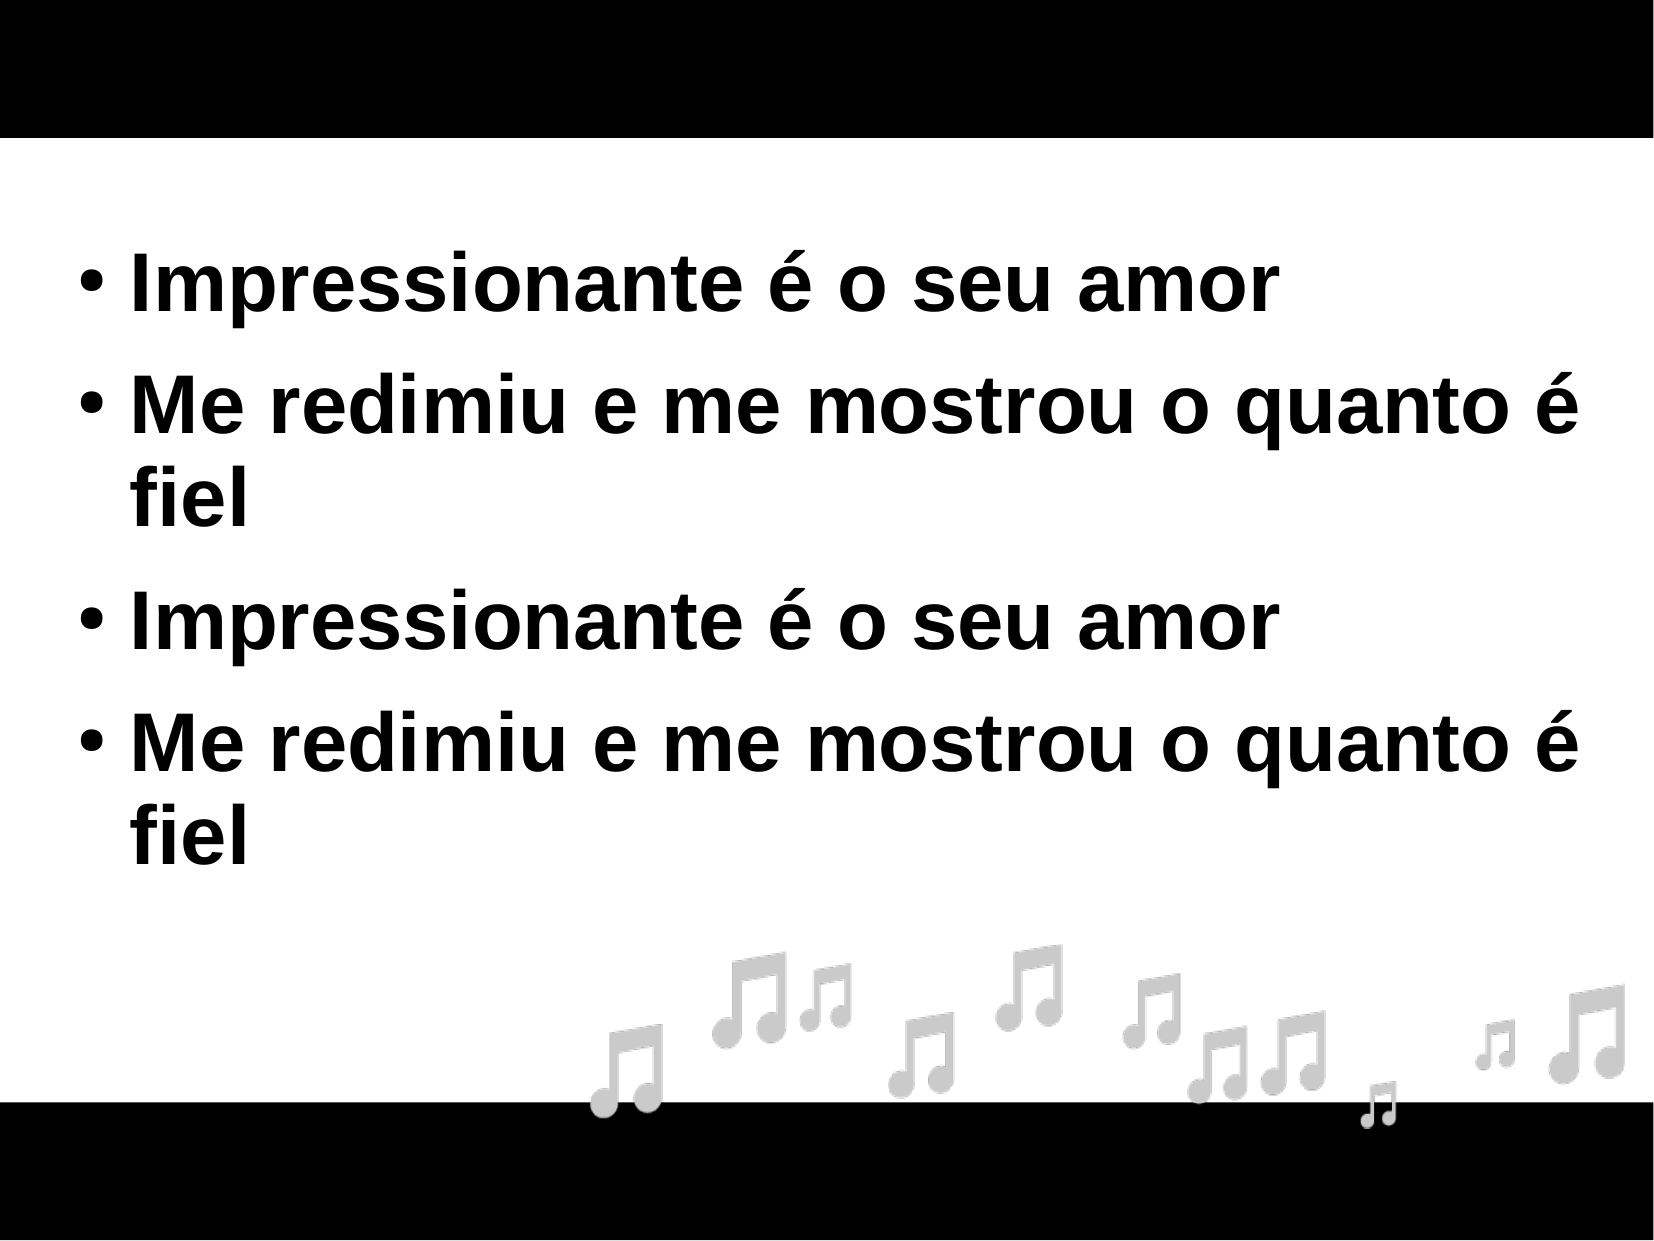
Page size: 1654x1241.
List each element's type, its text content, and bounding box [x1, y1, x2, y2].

list Impressionante é o seu amor Me redimiu e me mostrou o quanto é fiel Impressionante é o seu amor Me redimiu e me mostrou o quanto é fiel [59, 236, 1595, 1024]
